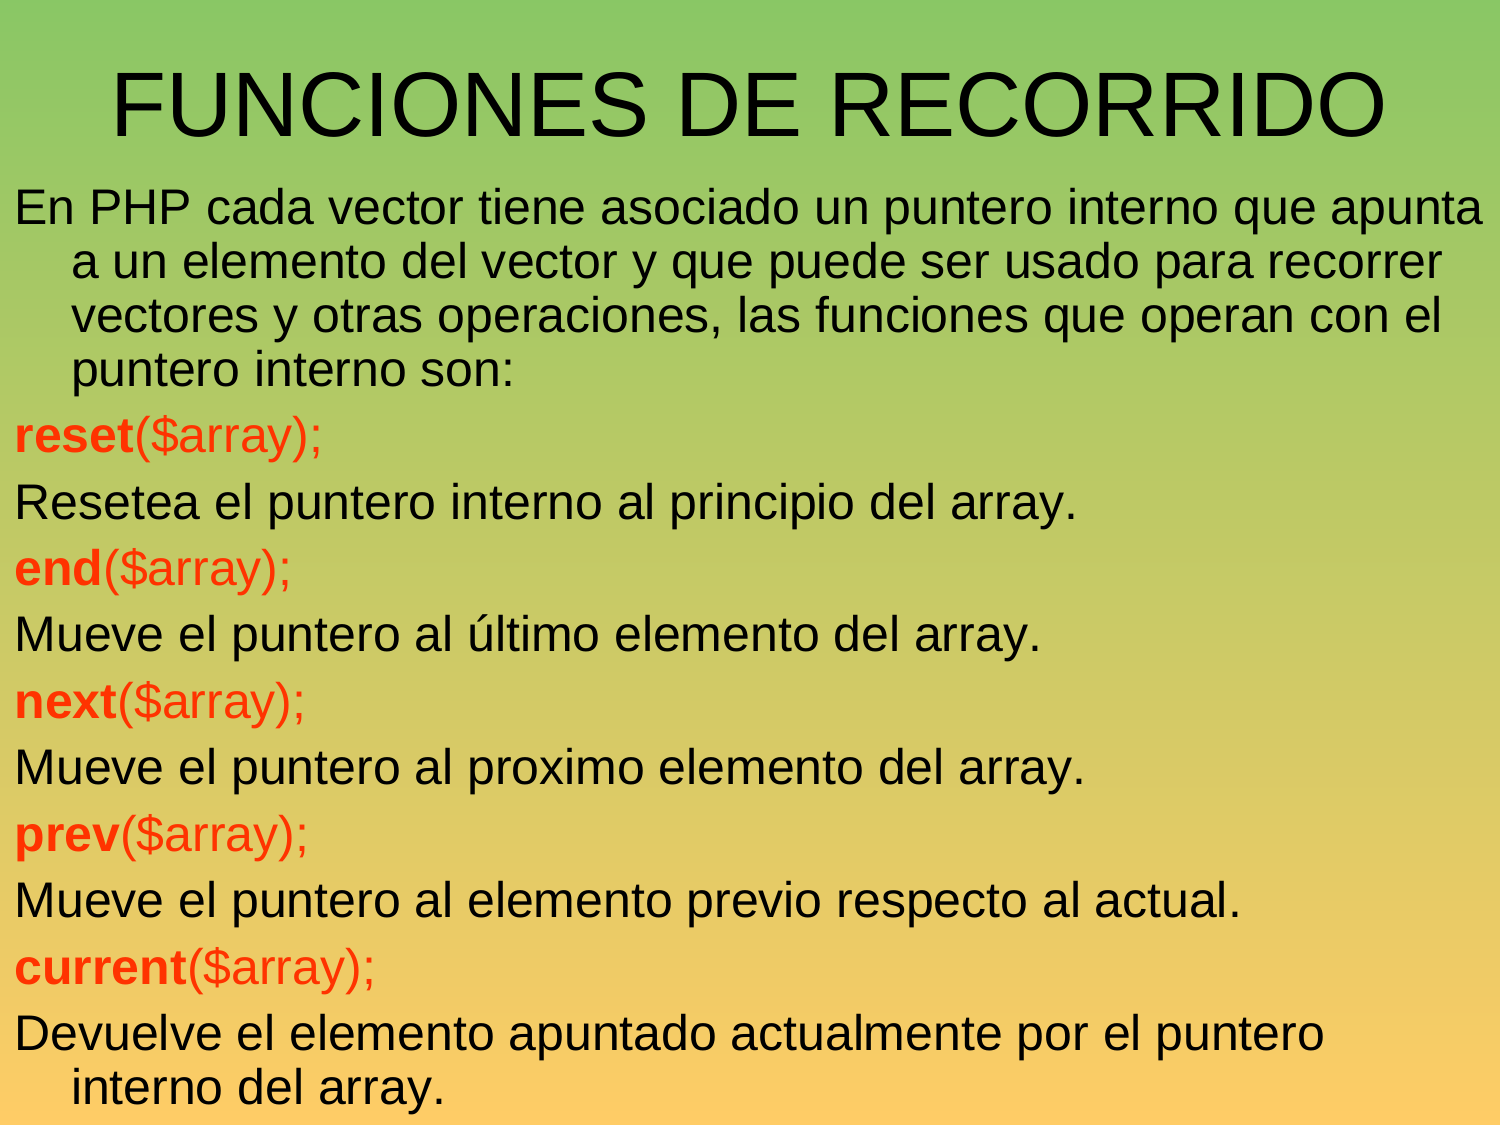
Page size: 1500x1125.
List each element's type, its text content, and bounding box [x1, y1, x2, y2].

list En PHP cada vector tiene asociado un puntero interno que apunta a un elemento del vector y que puede ser usado para recorrer vectores y otras operaciones, las funciones que operan con el puntero interno son: reset($array); Resetea el puntero interno al principio del array. end($array); Mueve el puntero al último elemento del array. next($array); Mueve el puntero al proximo elemento del array. prev($array); Mueve el puntero al elemento previo respecto al actual. current($array); Devuelve el elemento apuntado actualmente por el puntero interno del array. [0, 0, 1500, 1125]
